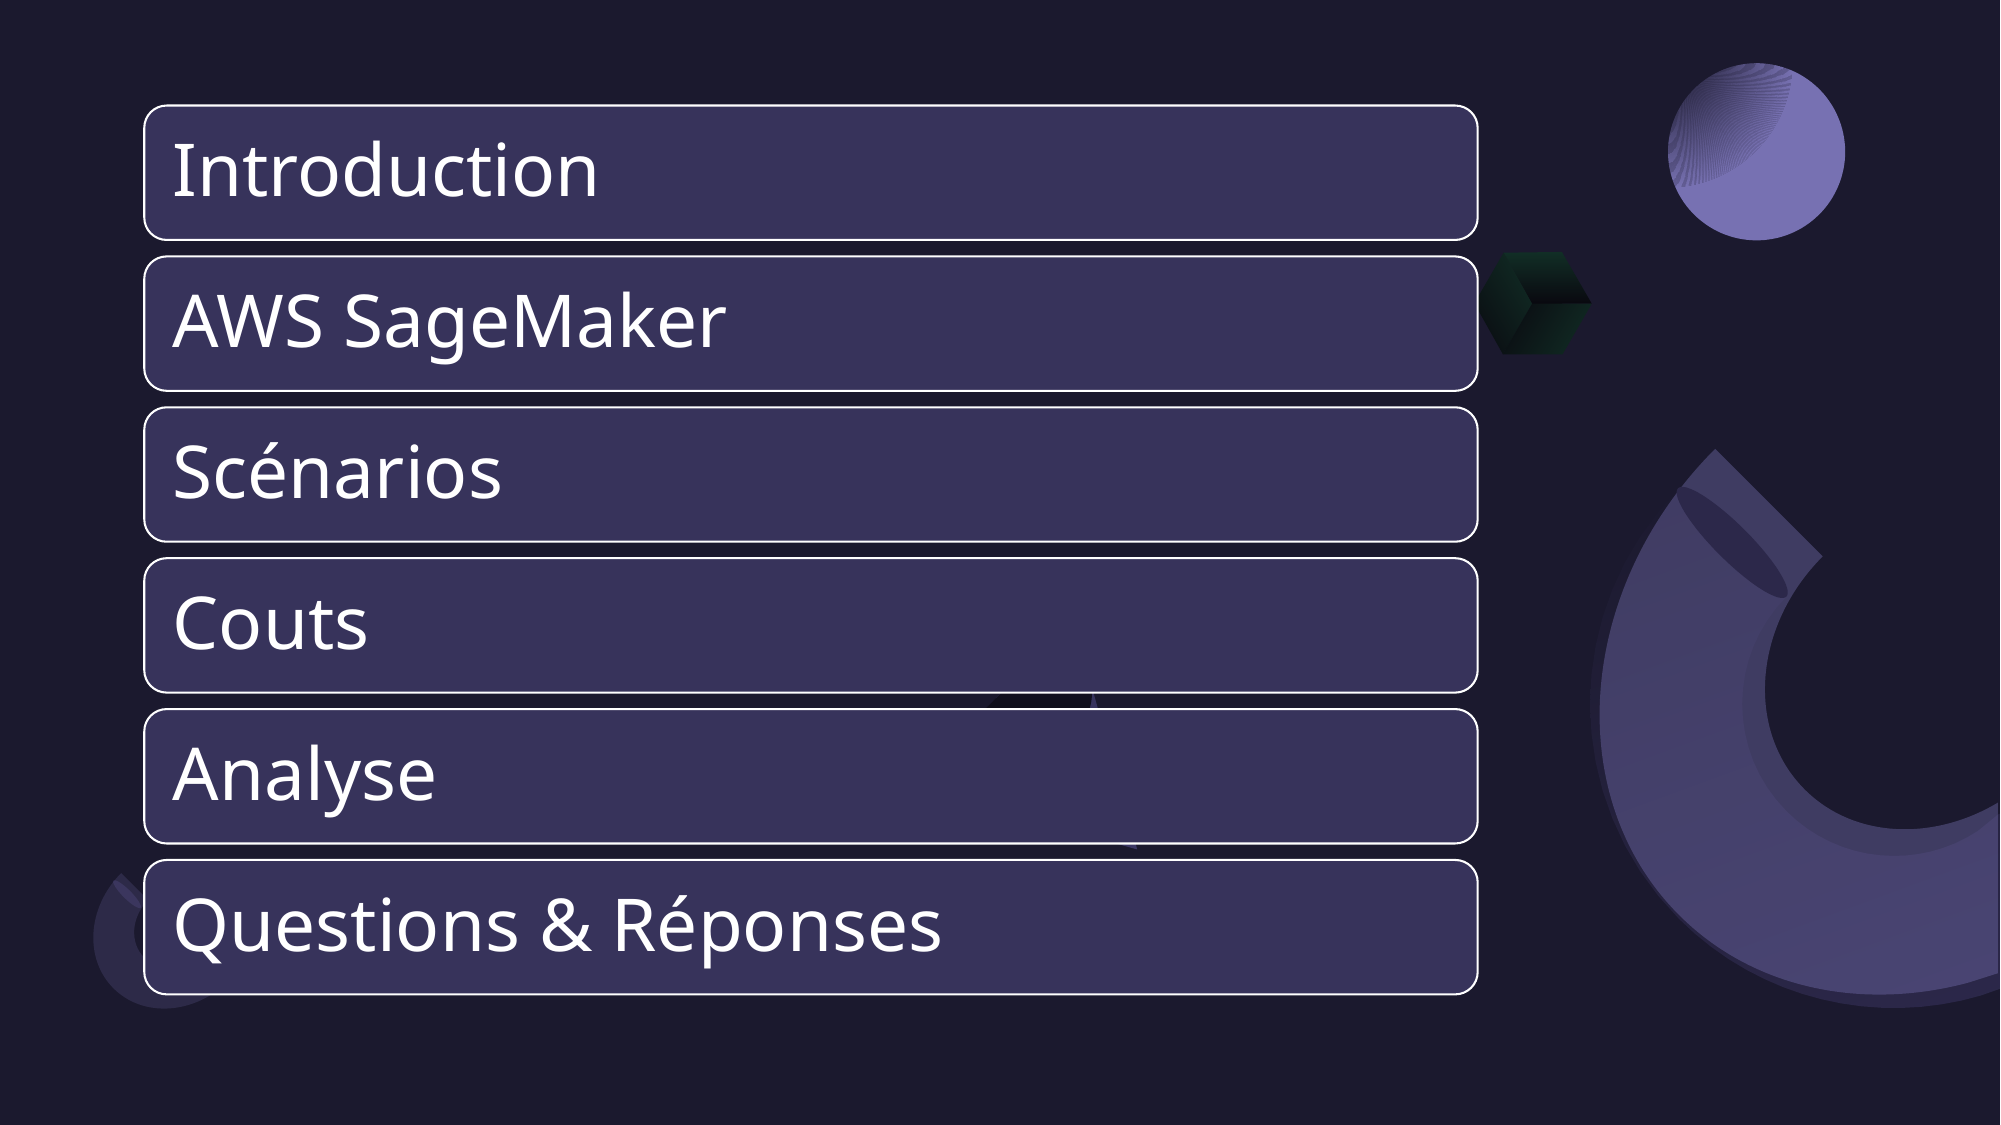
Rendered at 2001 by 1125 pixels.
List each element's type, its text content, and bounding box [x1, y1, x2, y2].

text_box AWS SageMaker [144, 256, 1478, 391]
text_box Couts [144, 558, 1478, 693]
text_box Scénarios [144, 407, 1478, 542]
text_box Analyse [144, 709, 1478, 844]
text_box Introduction [144, 105, 1478, 240]
text_box Questions & Réponses [144, 859, 1478, 995]
